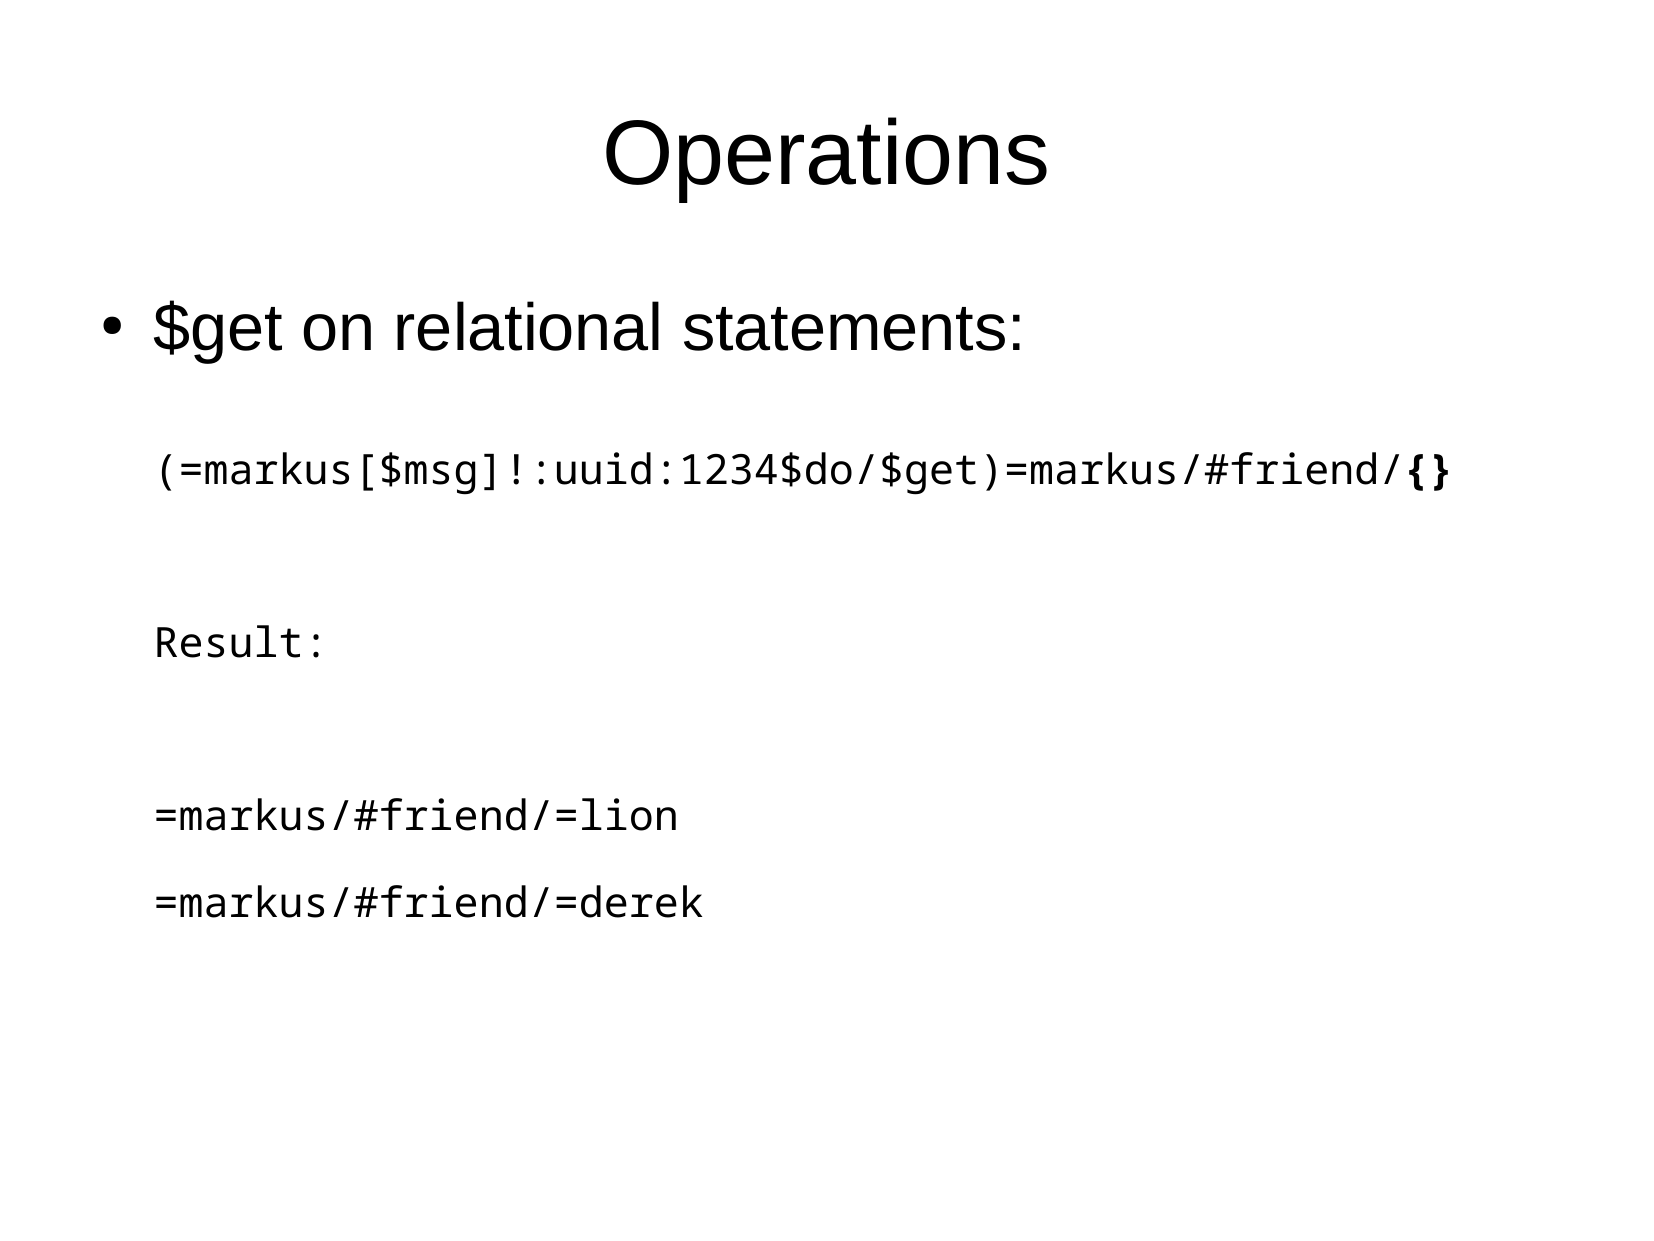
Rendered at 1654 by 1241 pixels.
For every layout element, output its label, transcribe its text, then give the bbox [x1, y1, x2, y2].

title Operations [82, 49, 1571, 257]
list $get on relational statements: (=markus[$msg]!:uuid:1234$do/$get)=markus/#friend/{} Result: =markus/#friend/=lion =markus/#friend/=derek [82, 290, 1571, 1010]
